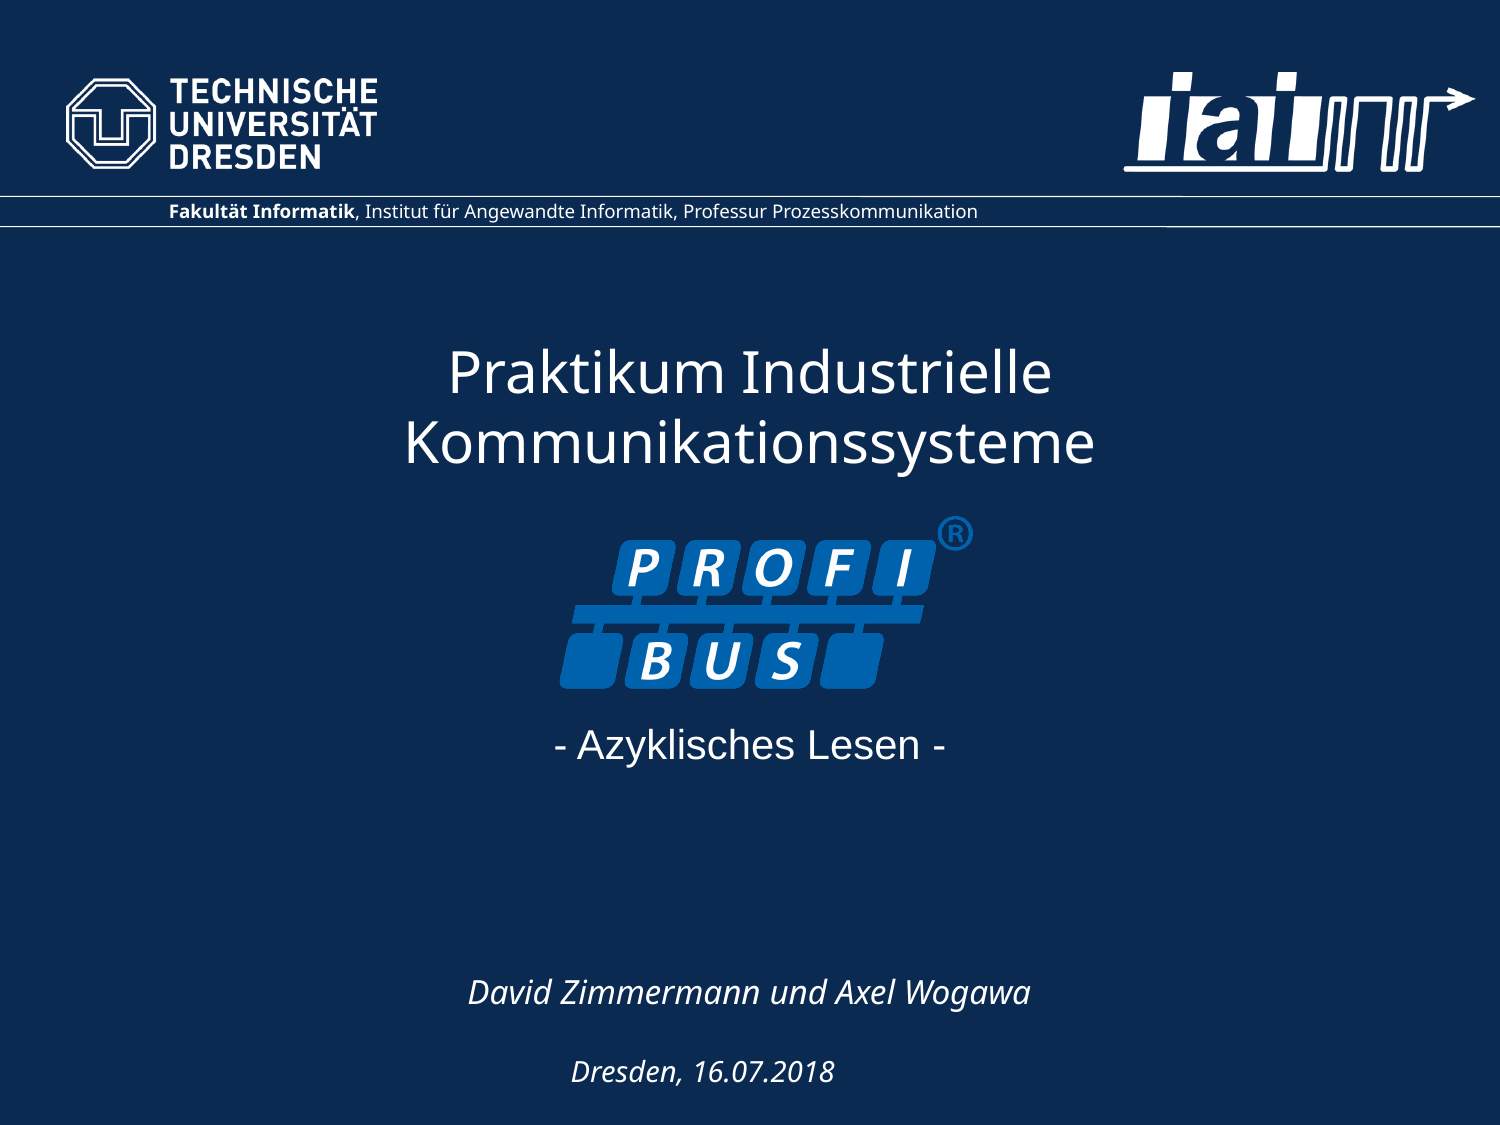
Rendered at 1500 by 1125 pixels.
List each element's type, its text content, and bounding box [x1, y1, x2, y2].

text_box David Zimmermann und Axel Wogawa [452, 963, 1048, 1020]
text_box Dresden, 16.07.2018 [570, 1020, 930, 1125]
text_box - Azyklisches Lesen - [538, 714, 962, 776]
picture [555, 490, 993, 722]
picture [1122, 71, 1477, 184]
text_box Praktikum Industrielle Kommunikationssysteme [91, 284, 1409, 526]
picture [66, 78, 377, 169]
